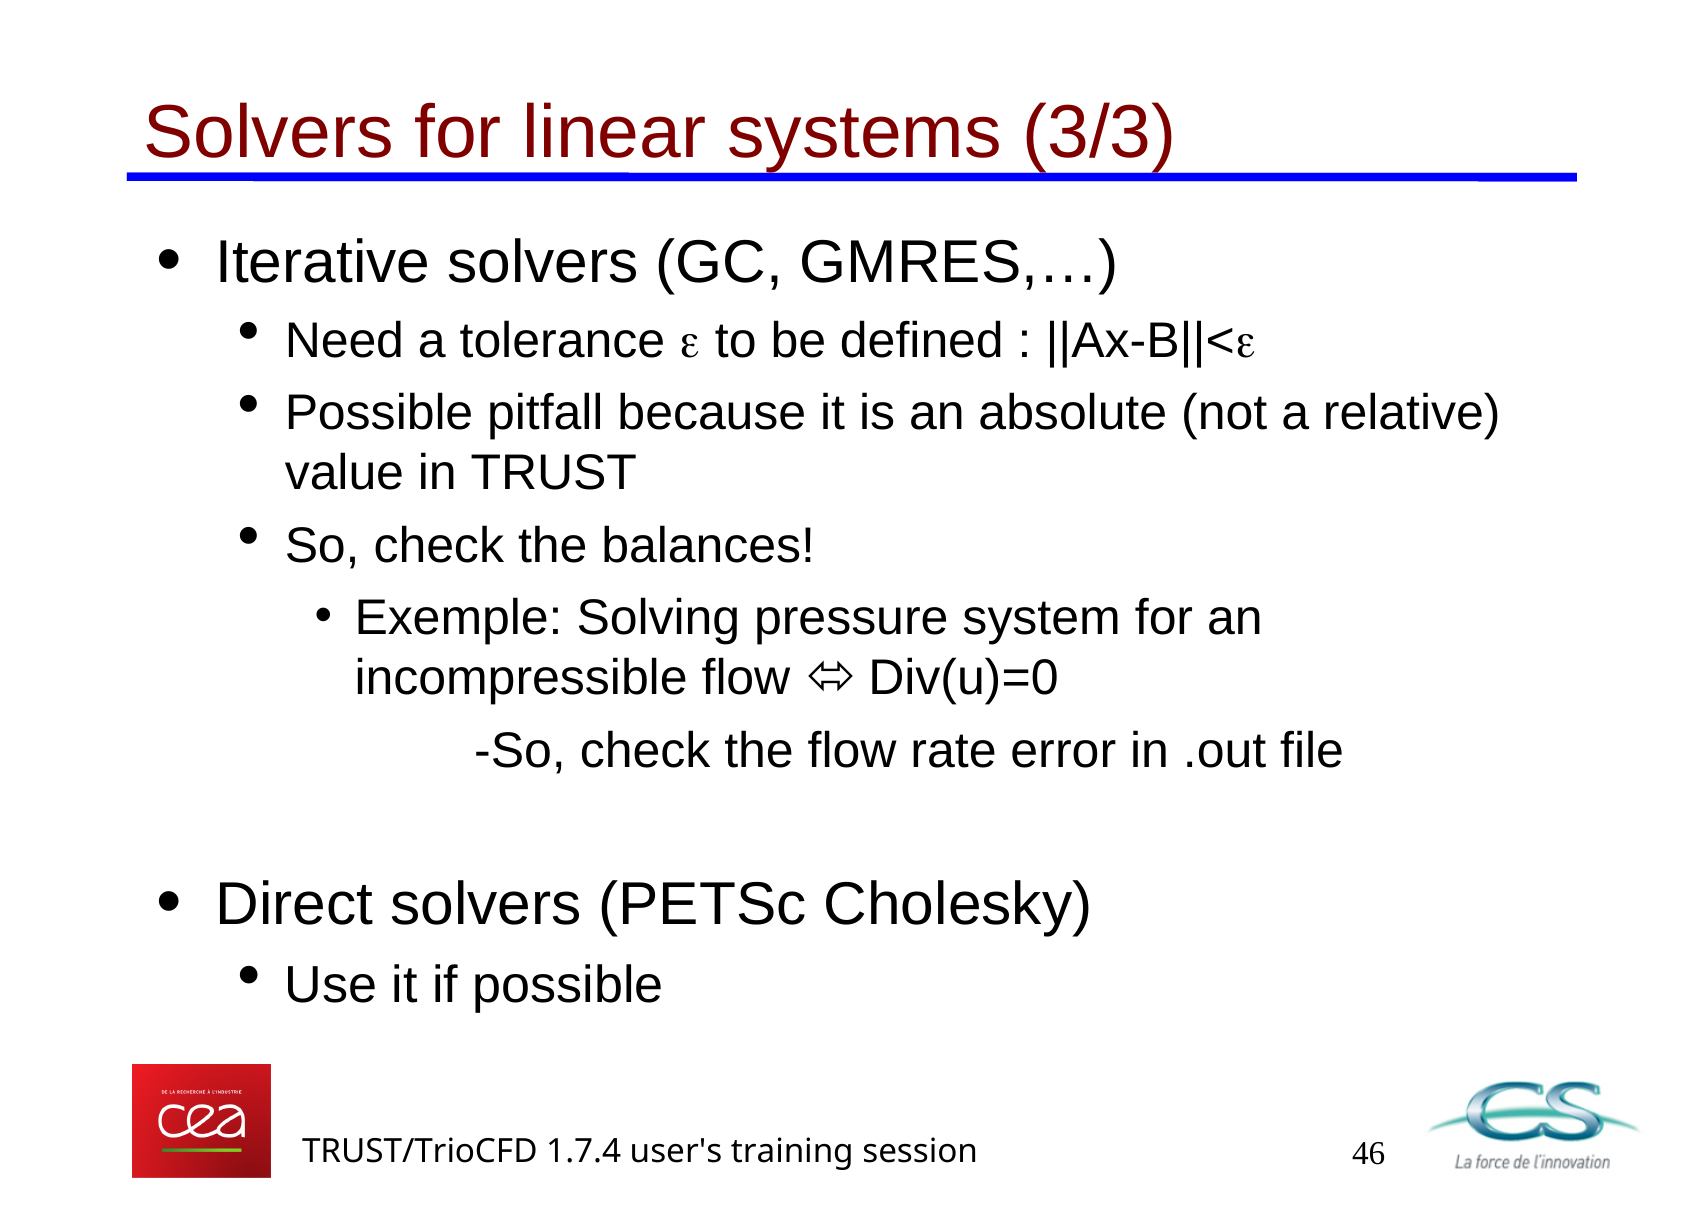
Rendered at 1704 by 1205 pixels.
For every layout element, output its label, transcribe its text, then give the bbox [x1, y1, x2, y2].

picture [132, 1064, 271, 1178]
list Iterative solvers (GC, GMRES,…) Need a tolerance  to be defined : ||Ax-B||< Possible pitfall because it is an absolute (not a relative) value in TRUST So, check the balances! Exemple: Solving pressure system for an incompressible flow  Div(u)=0 -So, check the flow rate error in .out file Direct solvers (PETSc Cholesky) Use it if possible [140, 214, 1589, 1096]
title Solvers for linear systems (3/3) [127, 39, 1577, 215]
picture [1423, 1072, 1648, 1179]
